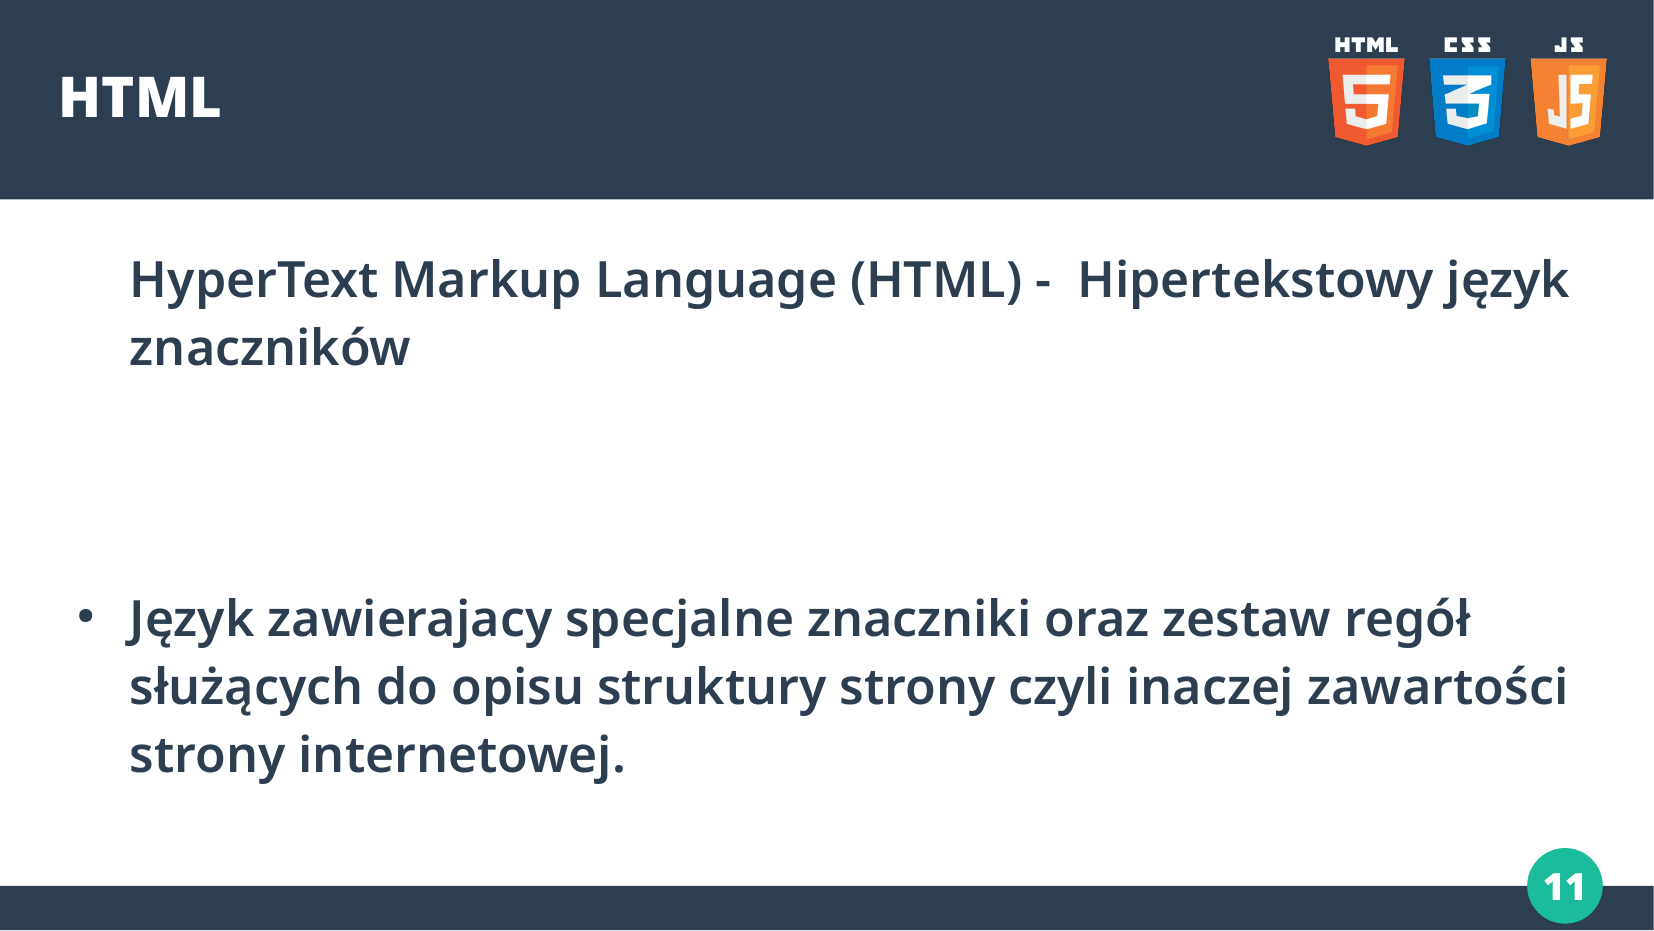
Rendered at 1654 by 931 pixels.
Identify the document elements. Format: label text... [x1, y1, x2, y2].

list HyperText Markup Language (HTML) - Hipertekstowy język znaczników Język zawierajacy specjalne znaczniki oraz zestaw regół służących do opisu struktury strony czyli inaczej zawartości strony internetowej. [59, 243, 1595, 864]
title HTML [59, 37, 1595, 155]
picture [1328, 37, 1607, 146]
